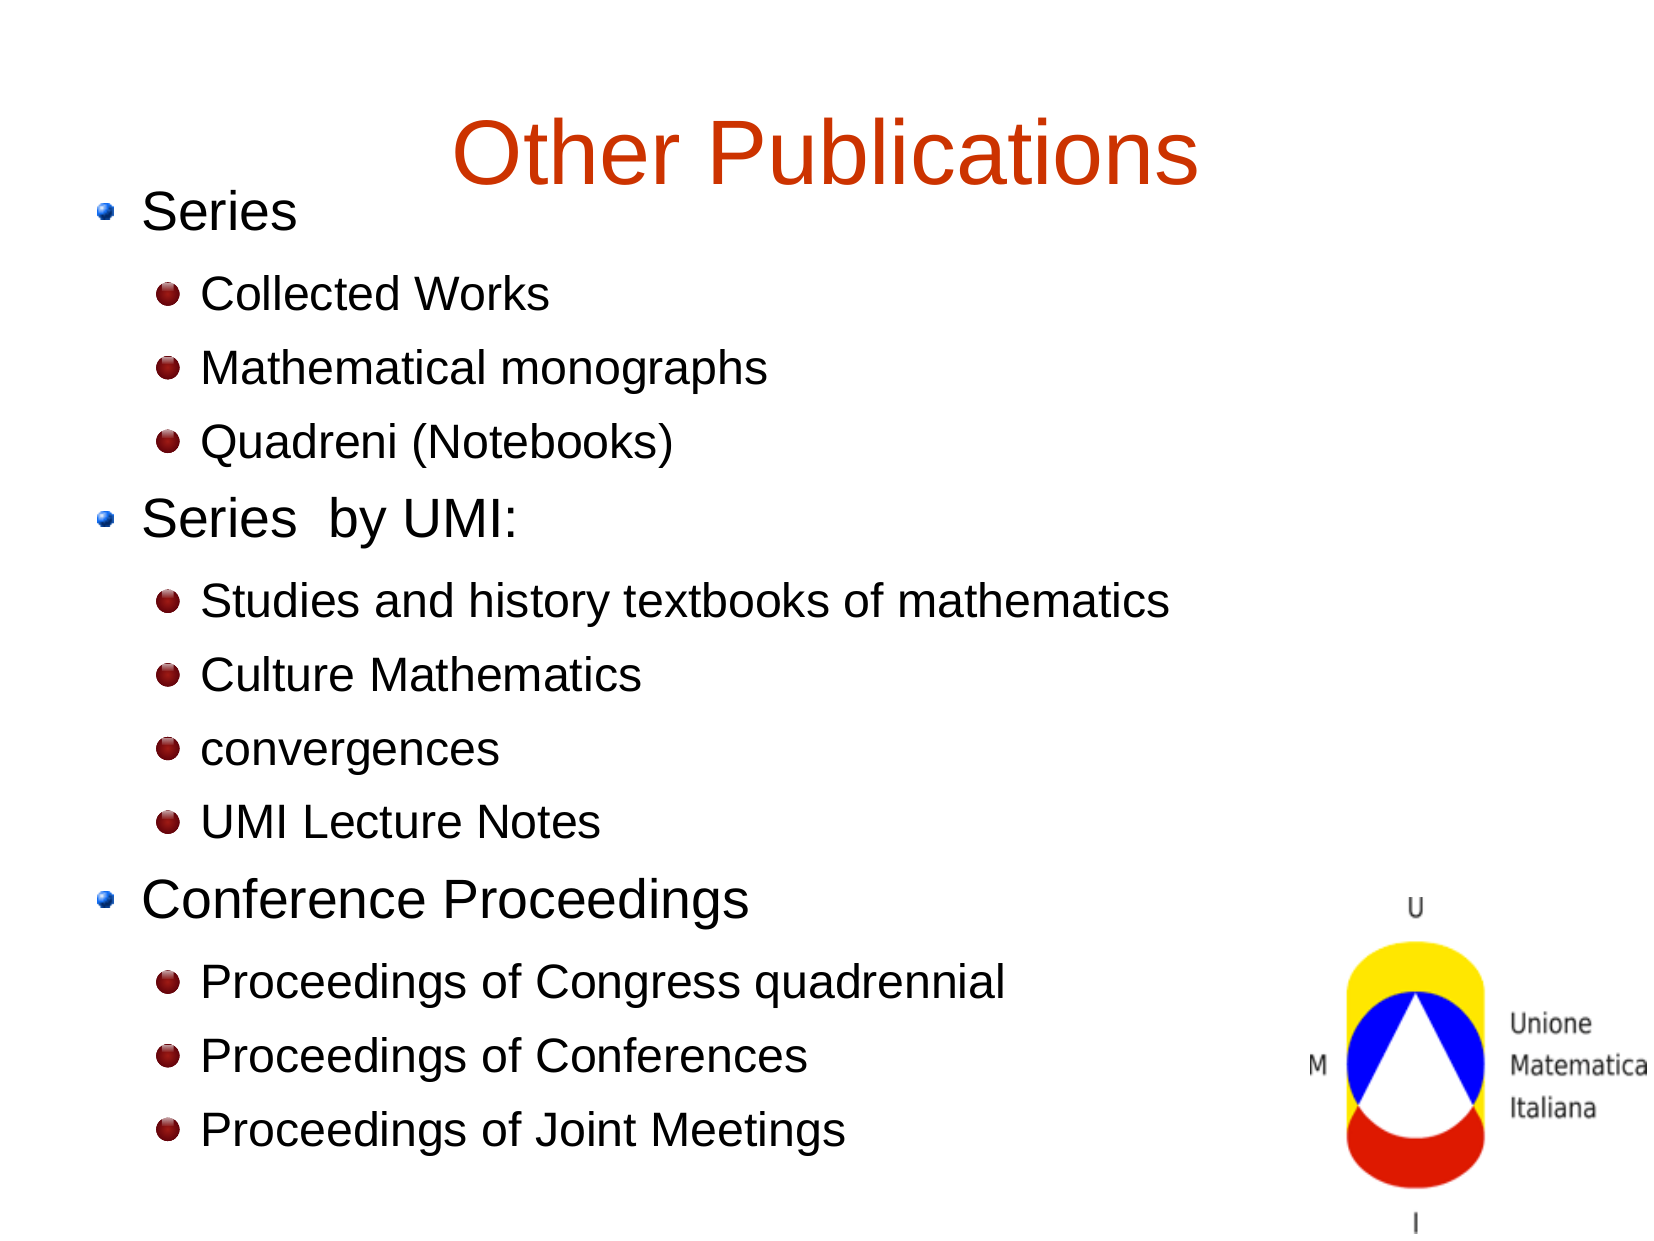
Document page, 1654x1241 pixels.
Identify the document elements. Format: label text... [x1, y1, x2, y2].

picture [1310, 897, 1647, 1234]
title Other Publications [82, 49, 1571, 257]
list Series Collected Works Mathematical monographs Quadreni (Notebooks) Series by UMI: Studies and history textbooks of mathematics Culture Mathematics convergences UMI Lecture Notes Conference Proceedings Proceedings of Congress quadrennial Proceedings of Conferences Proceedings of Joint Meetings [82, 94, 1311, 1158]
